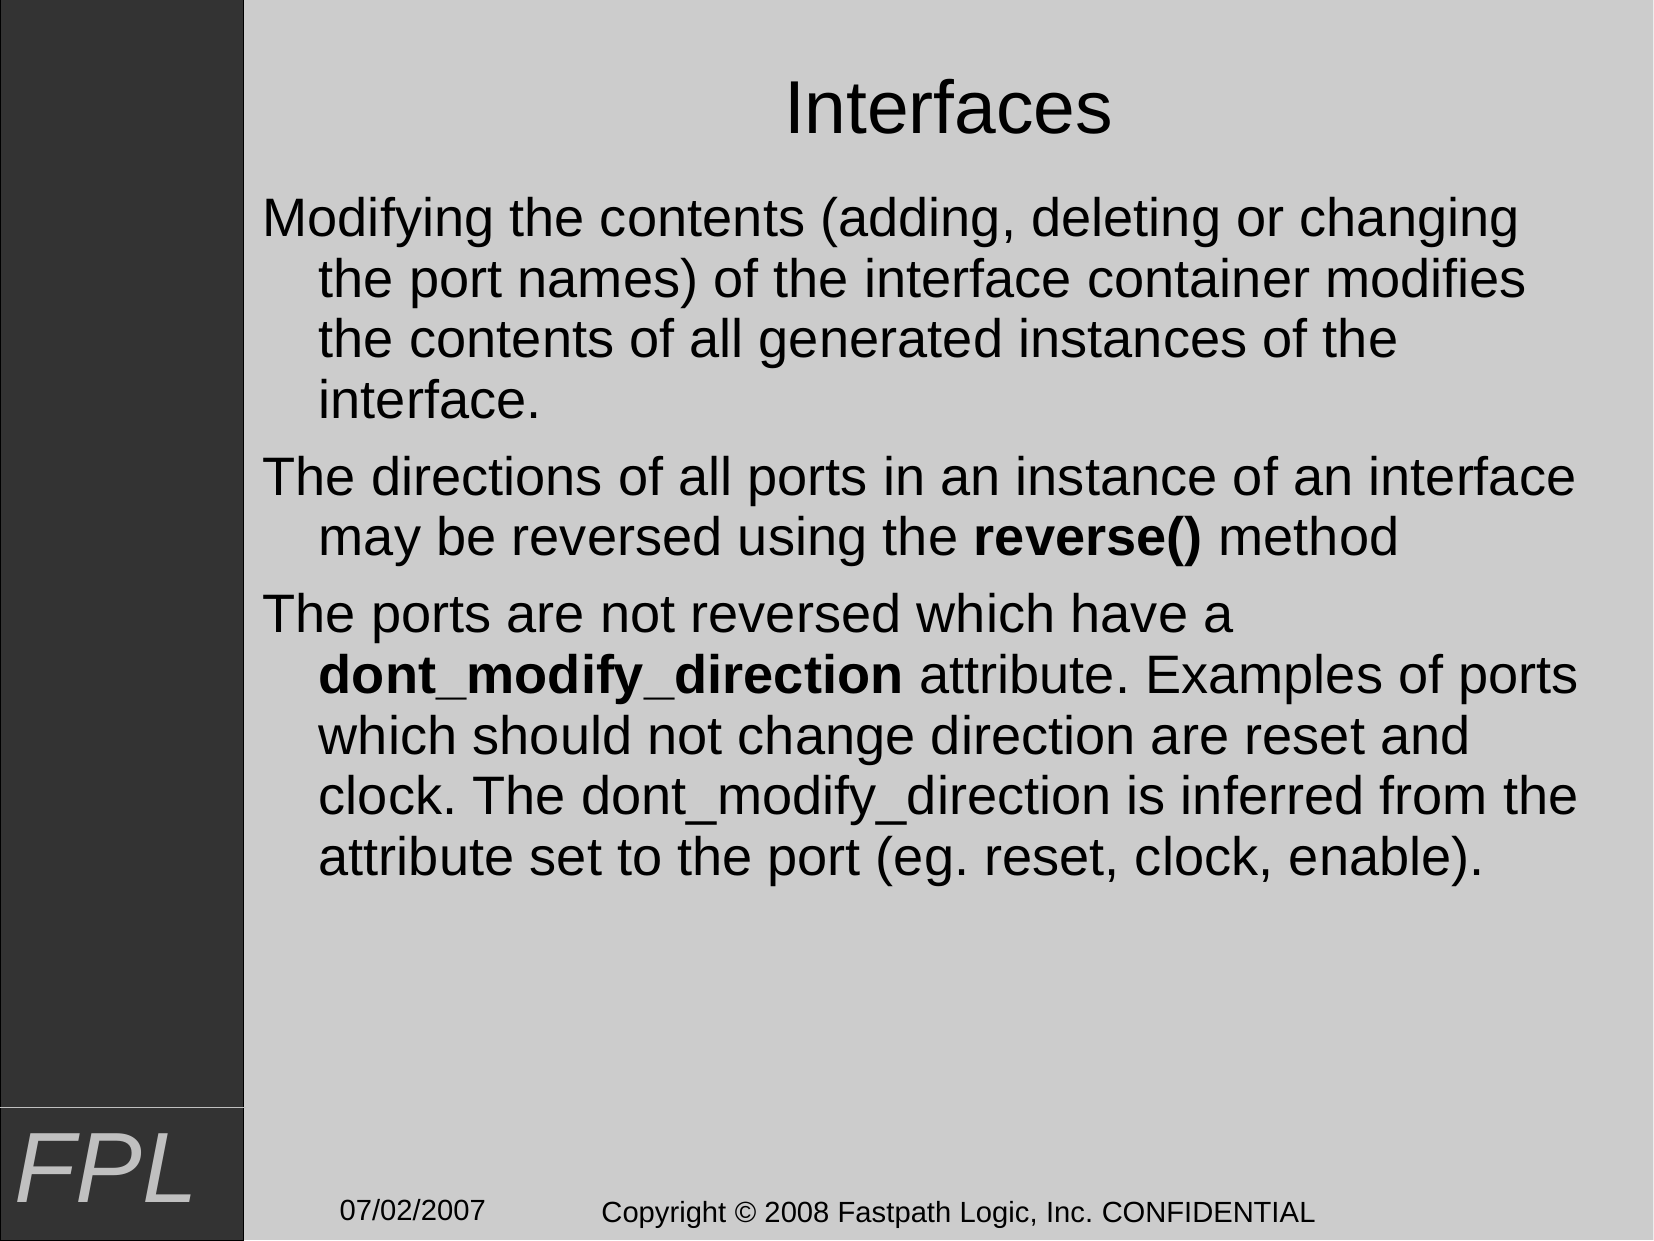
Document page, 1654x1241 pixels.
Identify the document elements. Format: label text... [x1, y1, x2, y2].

list Modifying the contents (adding, deleting or changing the port names) of the interface container modifies the contents of all generated instances of the interface. The directions of all ports in an instance of an interface may be reversed using the reverse() method The ports are not reversed which have a dont_modify_direction attribute. Examples of ports which should not change direction are reset and clock. The dont_modify_direction is inferred from the attribute set to the port (eg. reset, clock, enable). [262, 187, 1612, 1094]
title Interfaces [397, 0, 1501, 187]
